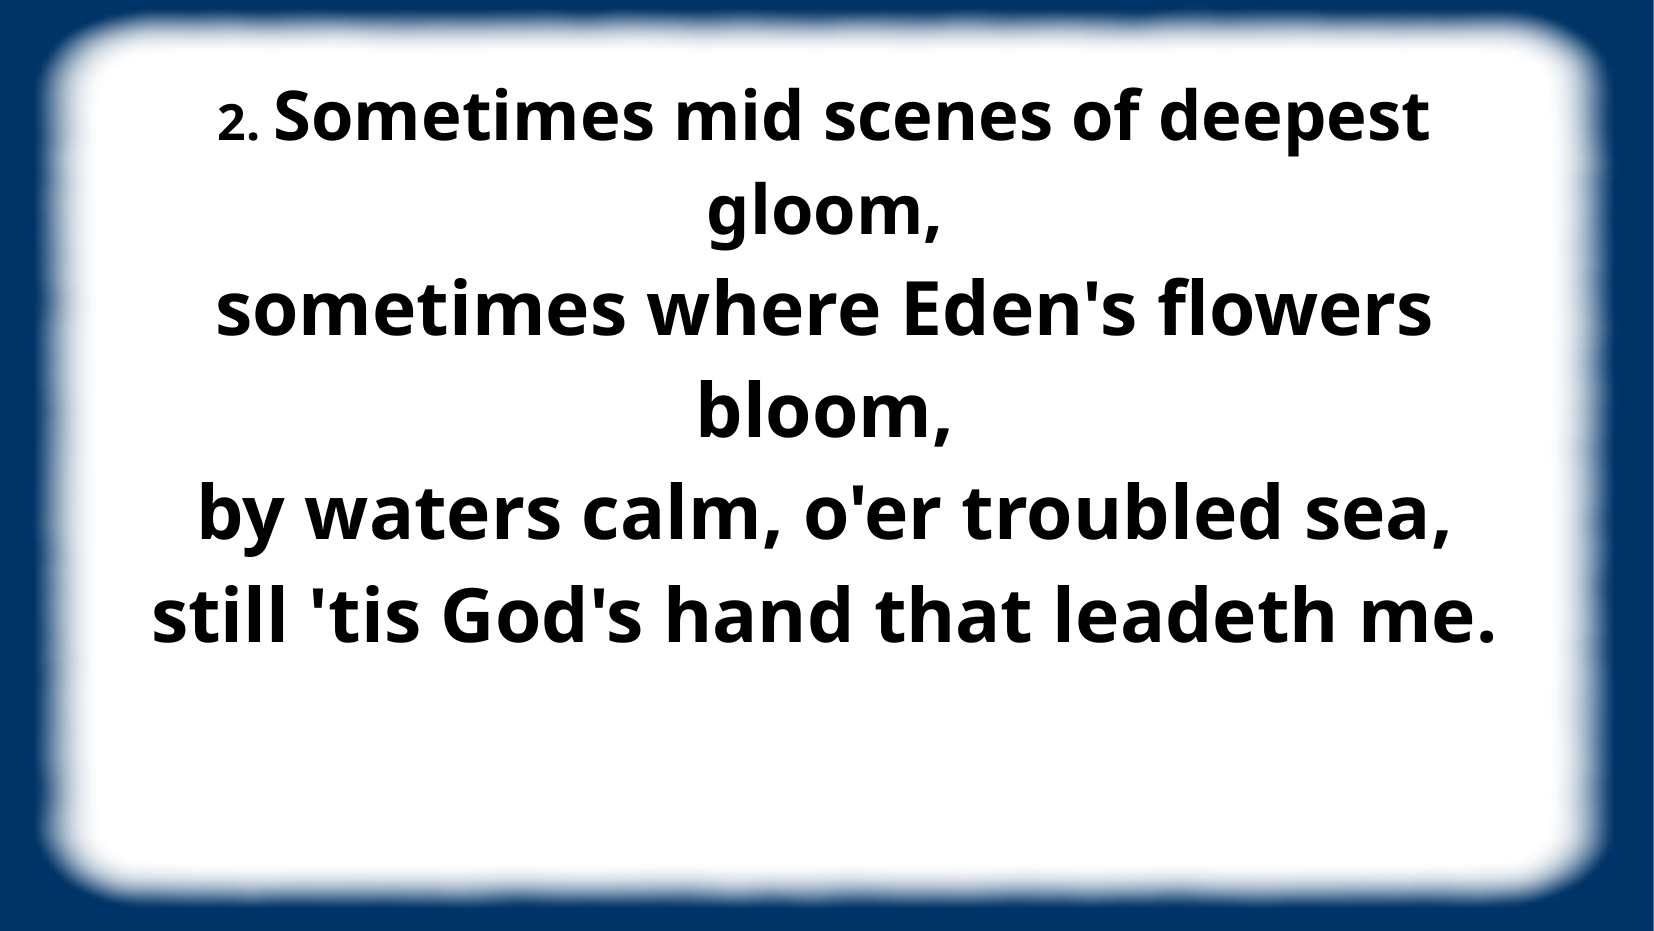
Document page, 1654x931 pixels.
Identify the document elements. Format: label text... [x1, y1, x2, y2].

picture [0, 0, 1654, 931]
text_box 2. Sometimes mid scenes of deepest gloom, sometimes where Eden's flowers bloom, by waters calm, o'er troubled sea, still 'tis God's hand that leadeth me. [105, 60, 1546, 466]
